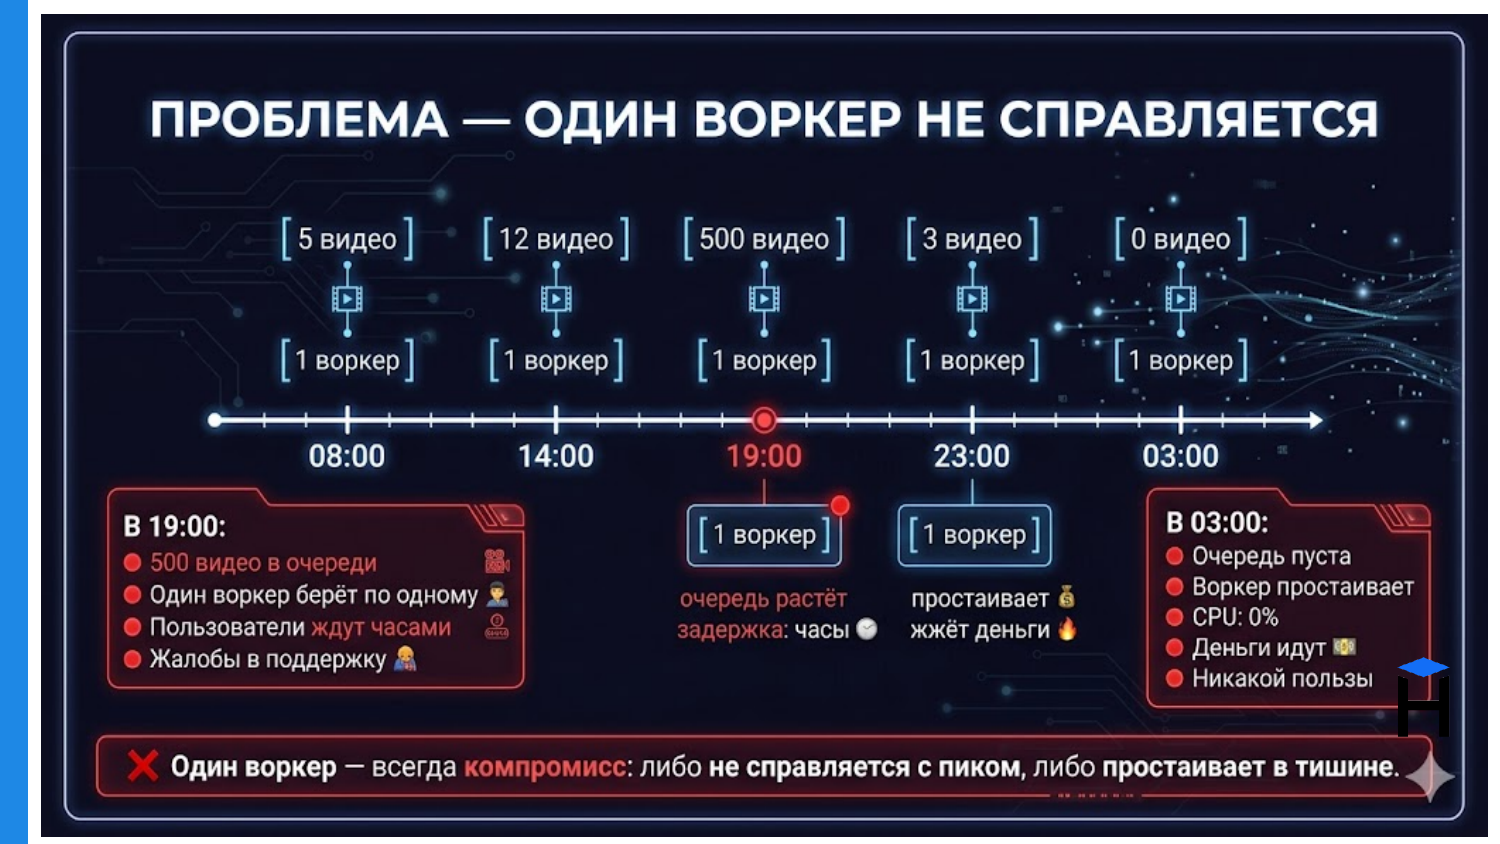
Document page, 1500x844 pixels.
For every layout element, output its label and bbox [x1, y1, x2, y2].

picture [41, 14, 1488, 837]
text_box [0, 0, 27, 844]
